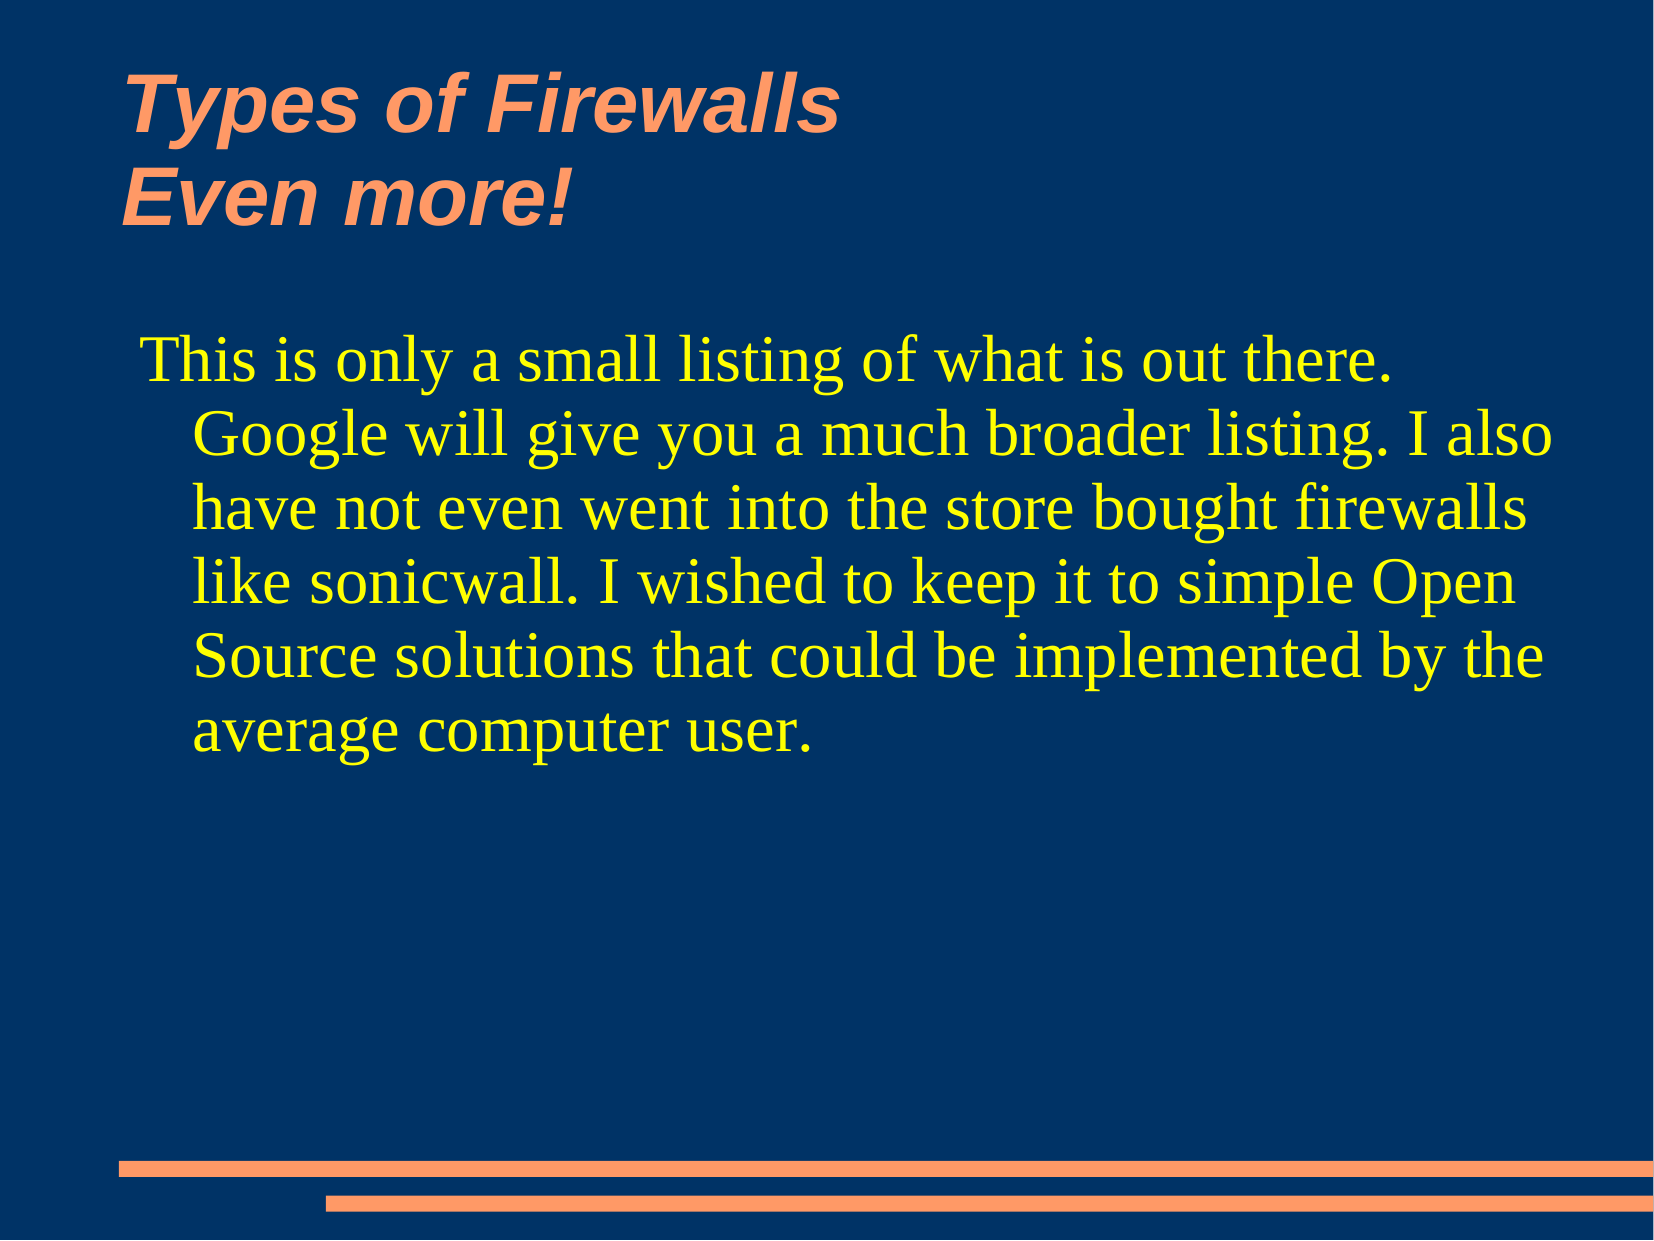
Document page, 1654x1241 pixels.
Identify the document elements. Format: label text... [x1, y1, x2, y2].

list This is only a small listing of what is out there. Google will give you a much broader listing. I also have not even went into the store bought firewalls like sonicwall. I wished to keep it to simple Open Source solutions that could be implemented by the average computer user. [121, 322, 1561, 1133]
title Types of Firewalls Even more! [121, 46, 1534, 254]
